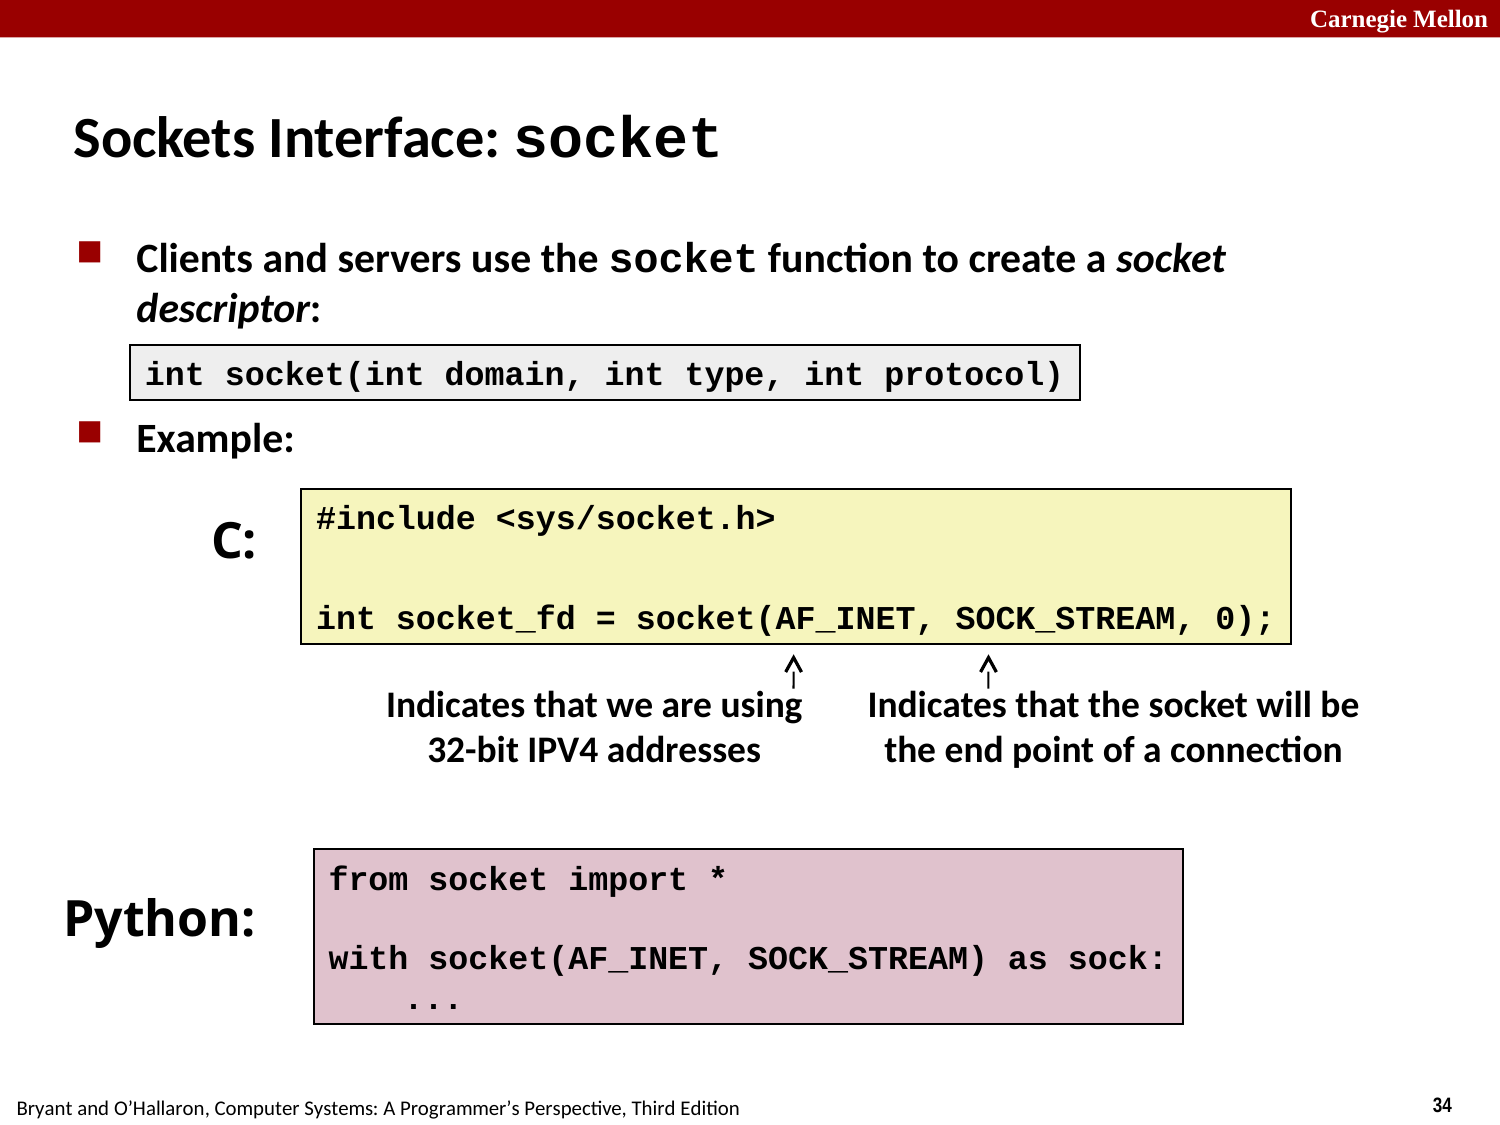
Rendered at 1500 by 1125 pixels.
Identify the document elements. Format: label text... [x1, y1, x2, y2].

text_box Indicates that we are using 32-bit IPV4 addresses [363, 672, 826, 778]
text_box from socket import * with socket(AF_INET, SOCK_STREAM) as sock: ... [313, 849, 1184, 1024]
text_box Python: [48, 879, 302, 954]
text_box int socket(int domain, int type, int protocol) [130, 344, 1081, 400]
list Clients and servers use the socket function to create a socket descriptor: Example: [65, 223, 1361, 350]
text_box #include <sys/socket.h> int socket_fd = socket(AF_INET, SOCK_STREAM, 0); [301, 489, 1291, 644]
title Sockets Interface: socket [58, 71, 1304, 197]
text_box Indicates that the socket will be the end point of a connection [842, 672, 1386, 778]
text_box C: [196, 501, 287, 576]
